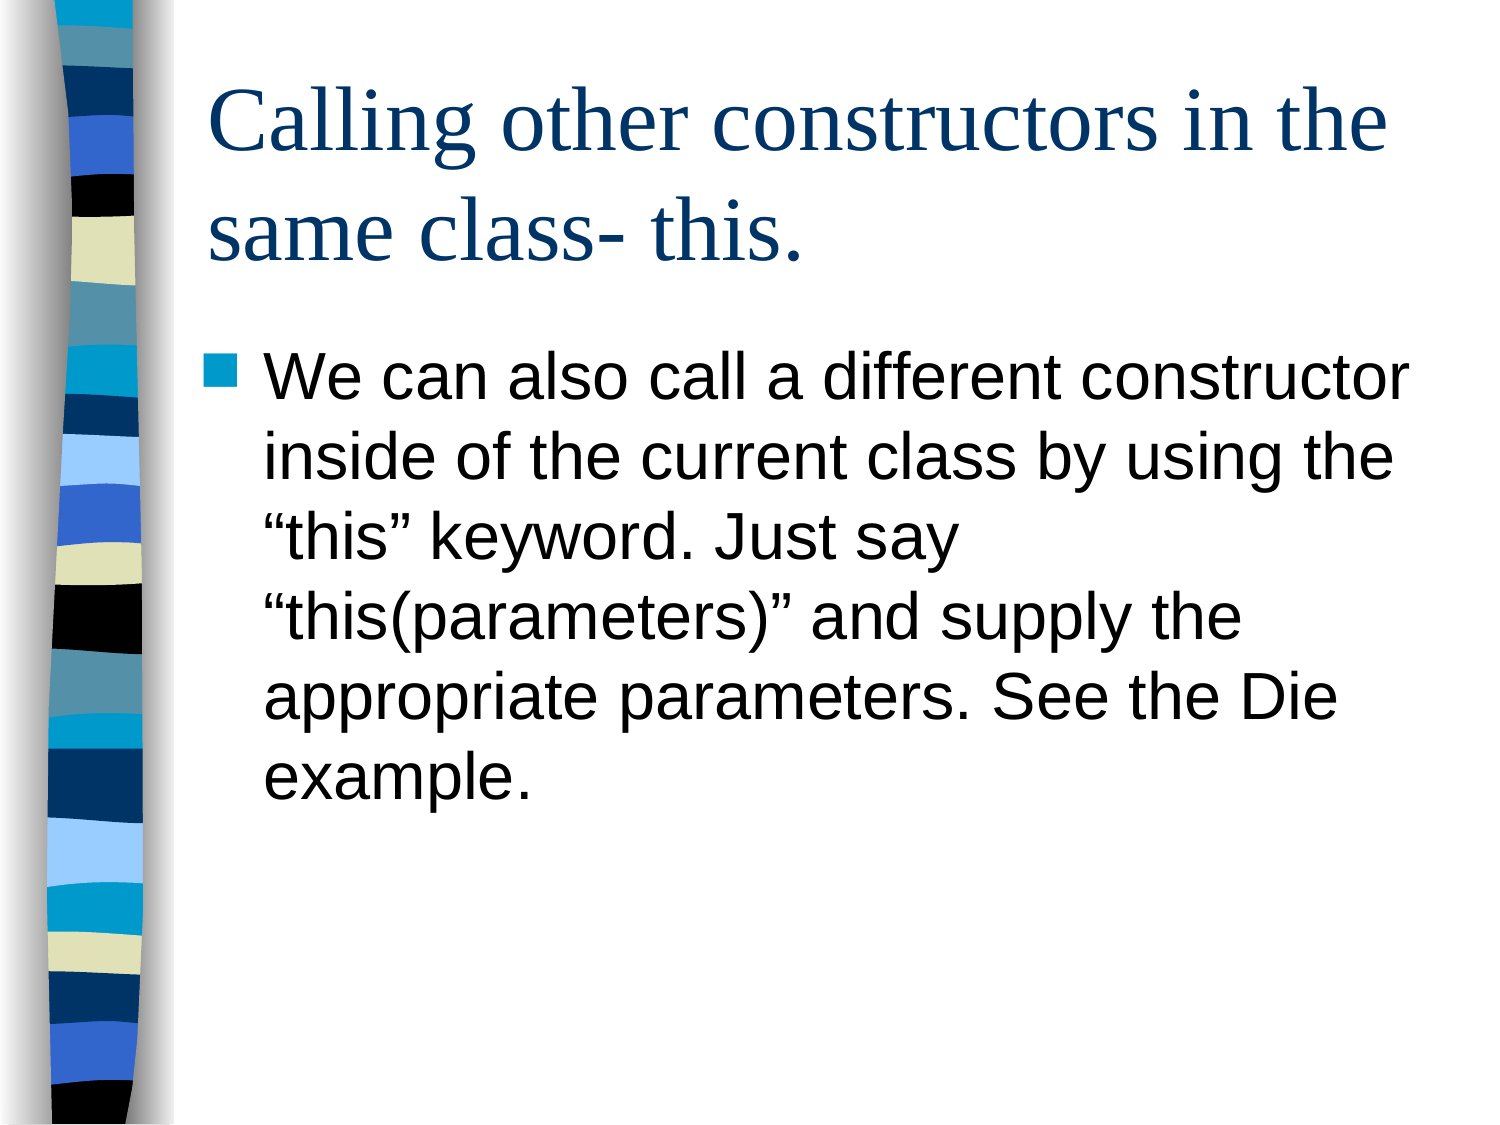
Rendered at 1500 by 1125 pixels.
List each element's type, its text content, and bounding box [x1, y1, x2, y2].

title Calling other constructors in the same class- this. [192, 74, 1468, 263]
list We can also call a different constructor inside of the current class by using the “this” keyword. Just say “this(parameters)” and supply the appropriate parameters. See the Die example. [192, 324, 1468, 1000]
